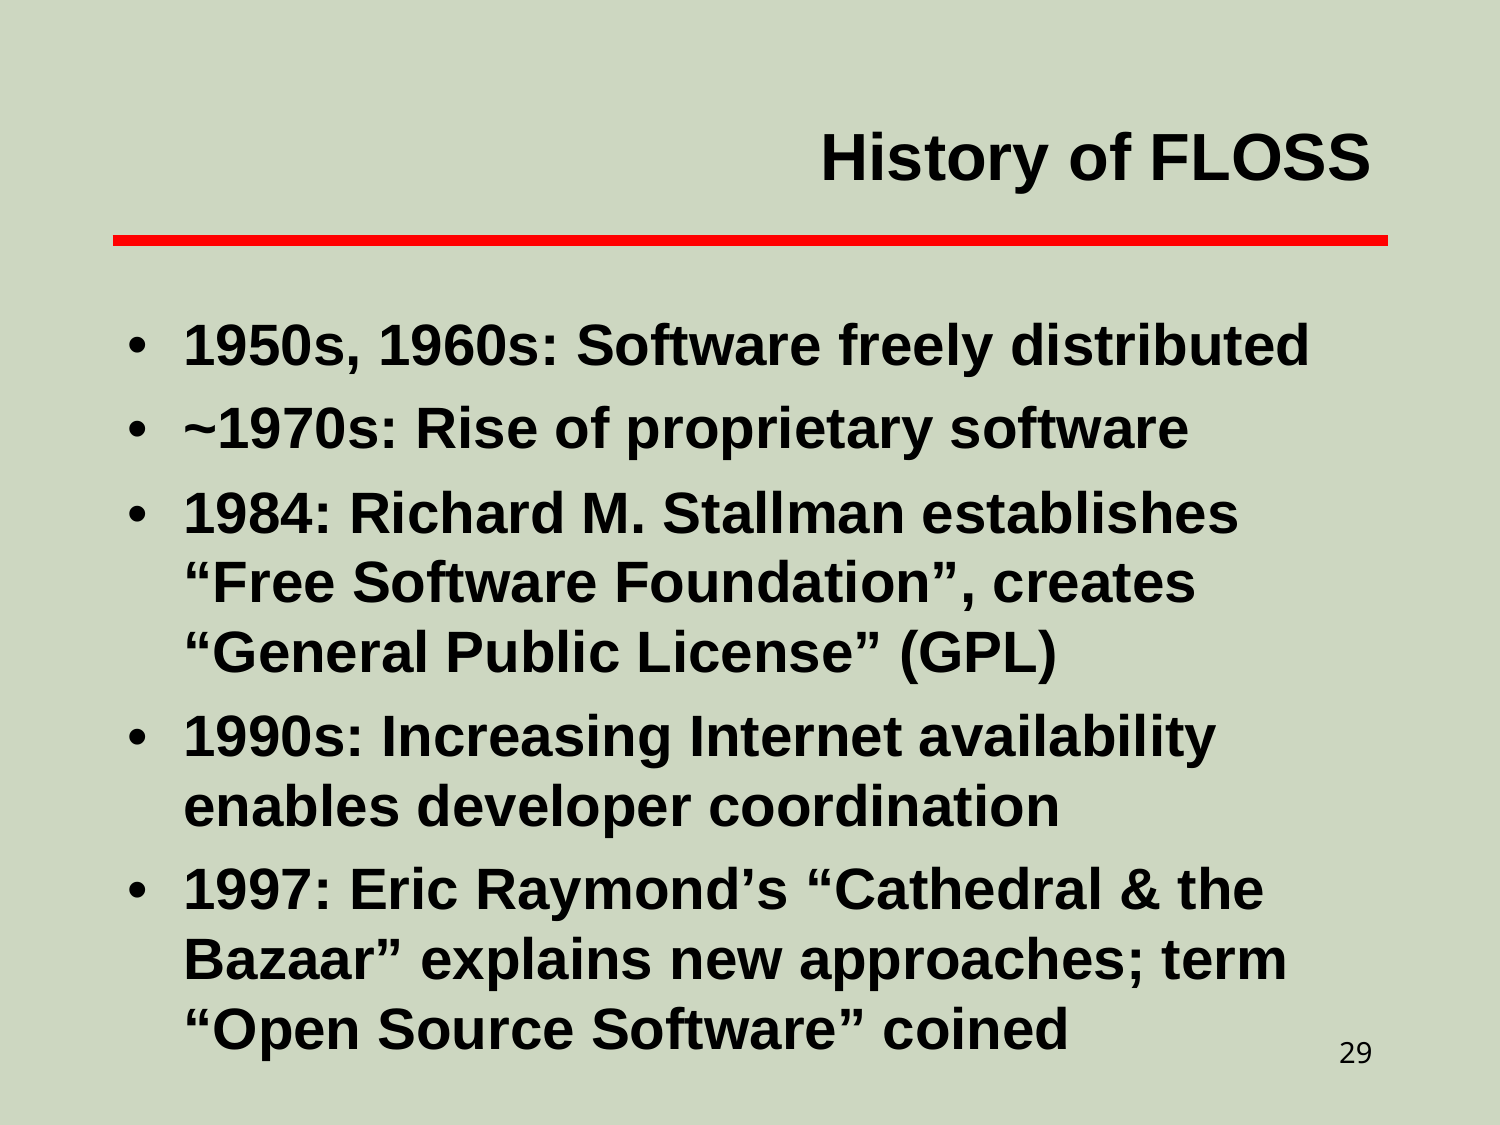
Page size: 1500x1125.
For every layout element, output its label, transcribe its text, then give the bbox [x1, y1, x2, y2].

list 1950s, 1960s: Software freely distributed ~1970s: Rise of proprietary software 1984: Richard M. Stallman establishes “Free Software Foundation”, creates “General Public License” (GPL) 1990s: Increasing Internet availability enables developer coordination 1997: Eric Raymond’s “Cathedral & the Bazaar” explains new approaches; term “Open Source Software” coined [112, 299, 1388, 1080]
title History of FLOSS [337, 69, 1388, 240]
